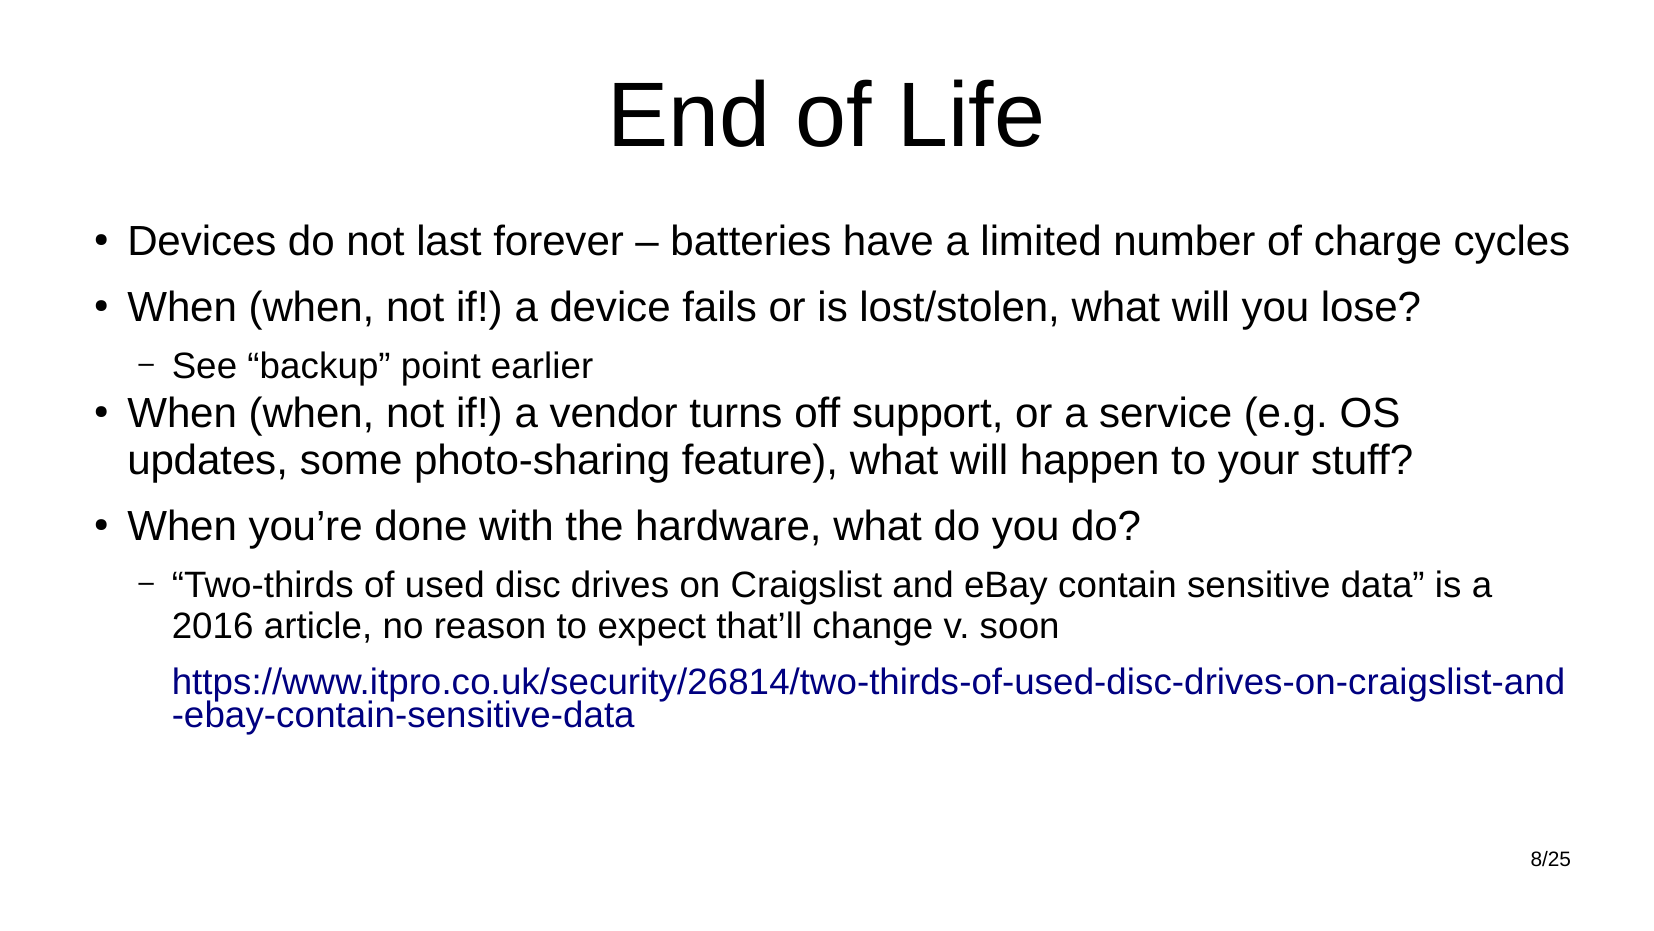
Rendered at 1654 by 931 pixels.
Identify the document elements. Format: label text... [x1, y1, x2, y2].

list Devices do not last forever – batteries have a limited number of charge cycles When (when, not if!) a device fails or is lost/stolen, what will you lose? See “backup” point earlier When (when, not if!) a vendor turns off support, or a service (e.g. OS updates, some photo-sharing feature), what will happen to your stuff? When you’re done with the hardware, what do you do? “Two-thirds of used disc drives on Craigslist and eBay contain sensitive data” is a 2016 article, no reason to expect that’ll change v. soon https://www.itpro.co.uk/security/26814/two-thirds-of-used-disc-drives-on-craigslist-and-ebay-contain-sensitive-data [82, 217, 1571, 758]
title End of Life [82, 37, 1571, 193]
